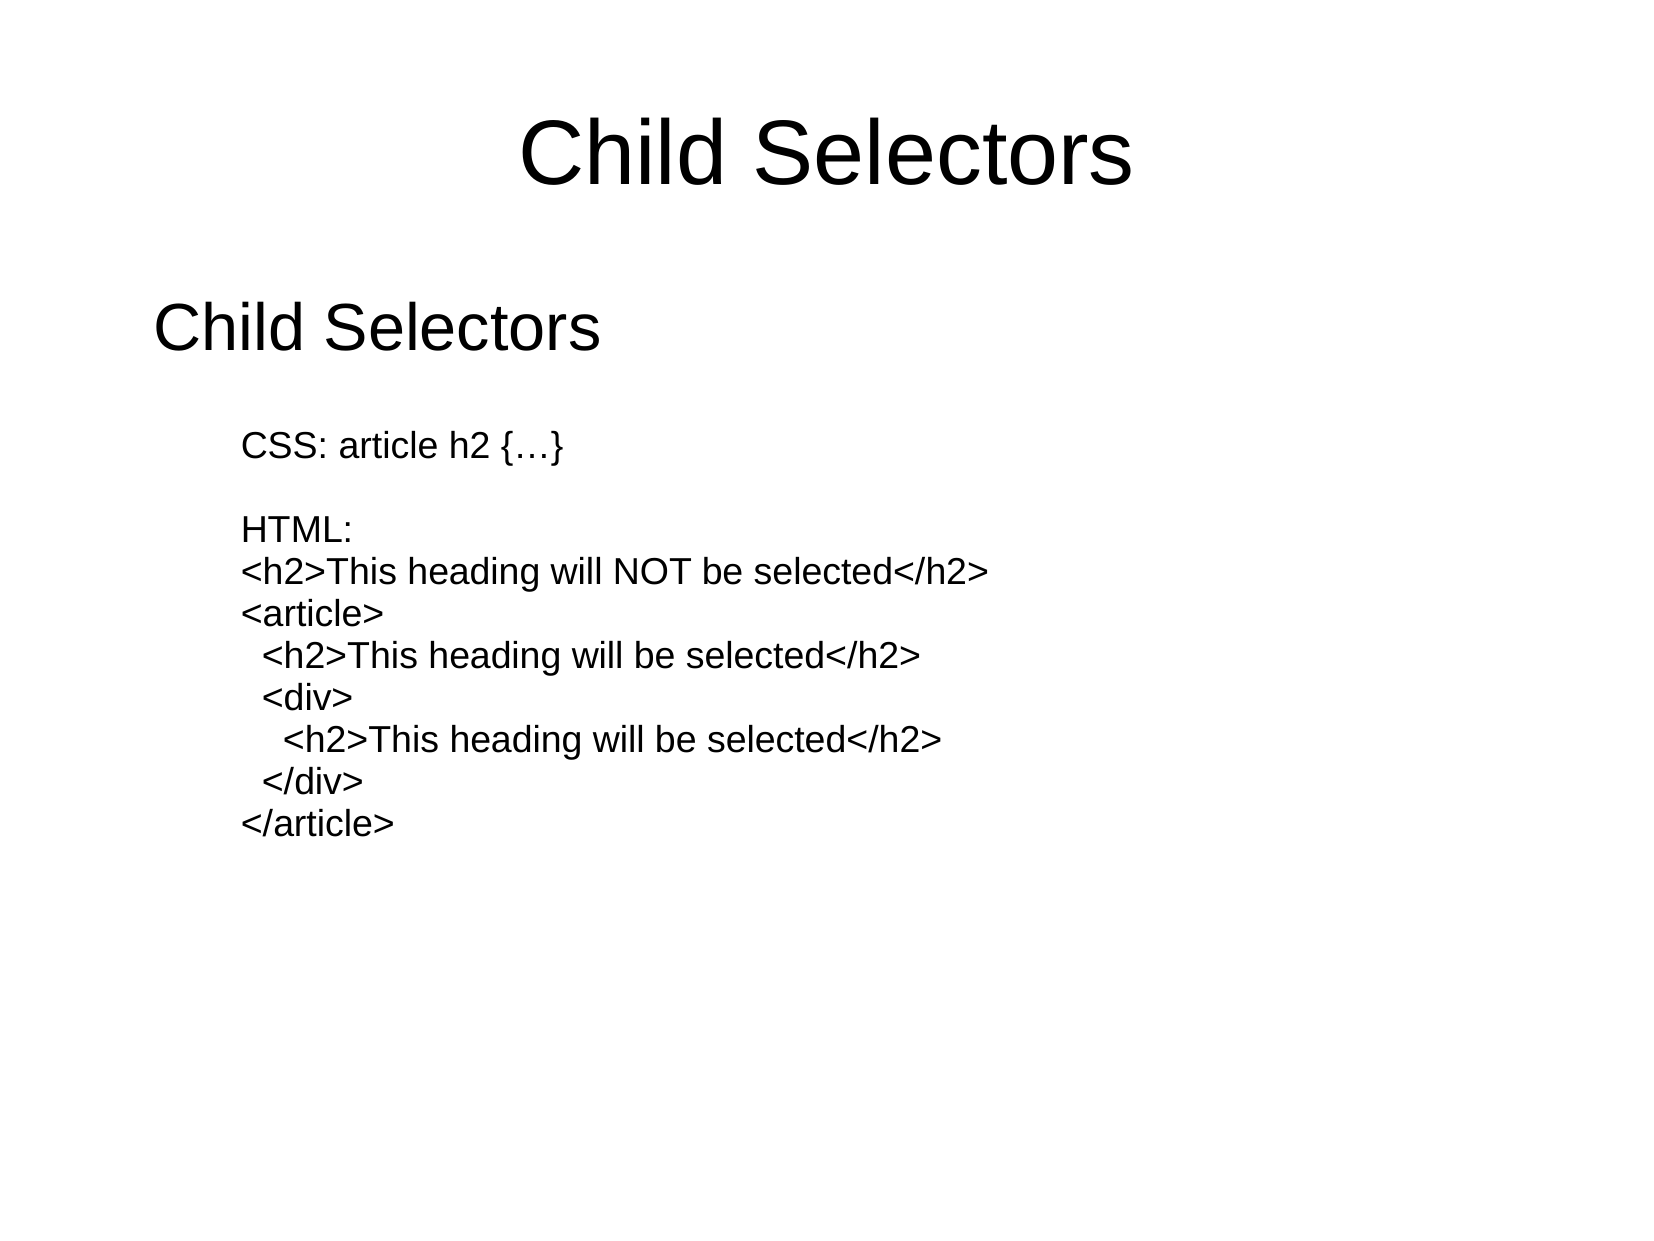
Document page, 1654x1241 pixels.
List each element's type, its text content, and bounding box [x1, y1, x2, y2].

list Child Selectors [82, 290, 1571, 1010]
text_box CSS: article h2 {…} HTML: <h2>This heading will NOT be selected</h2> <article> <h2>This heading will be selected</h2> <div> <h2>This heading will be selected</h2> </div> </article> [84, 375, 1351, 1231]
title Child Selectors [82, 49, 1571, 257]
